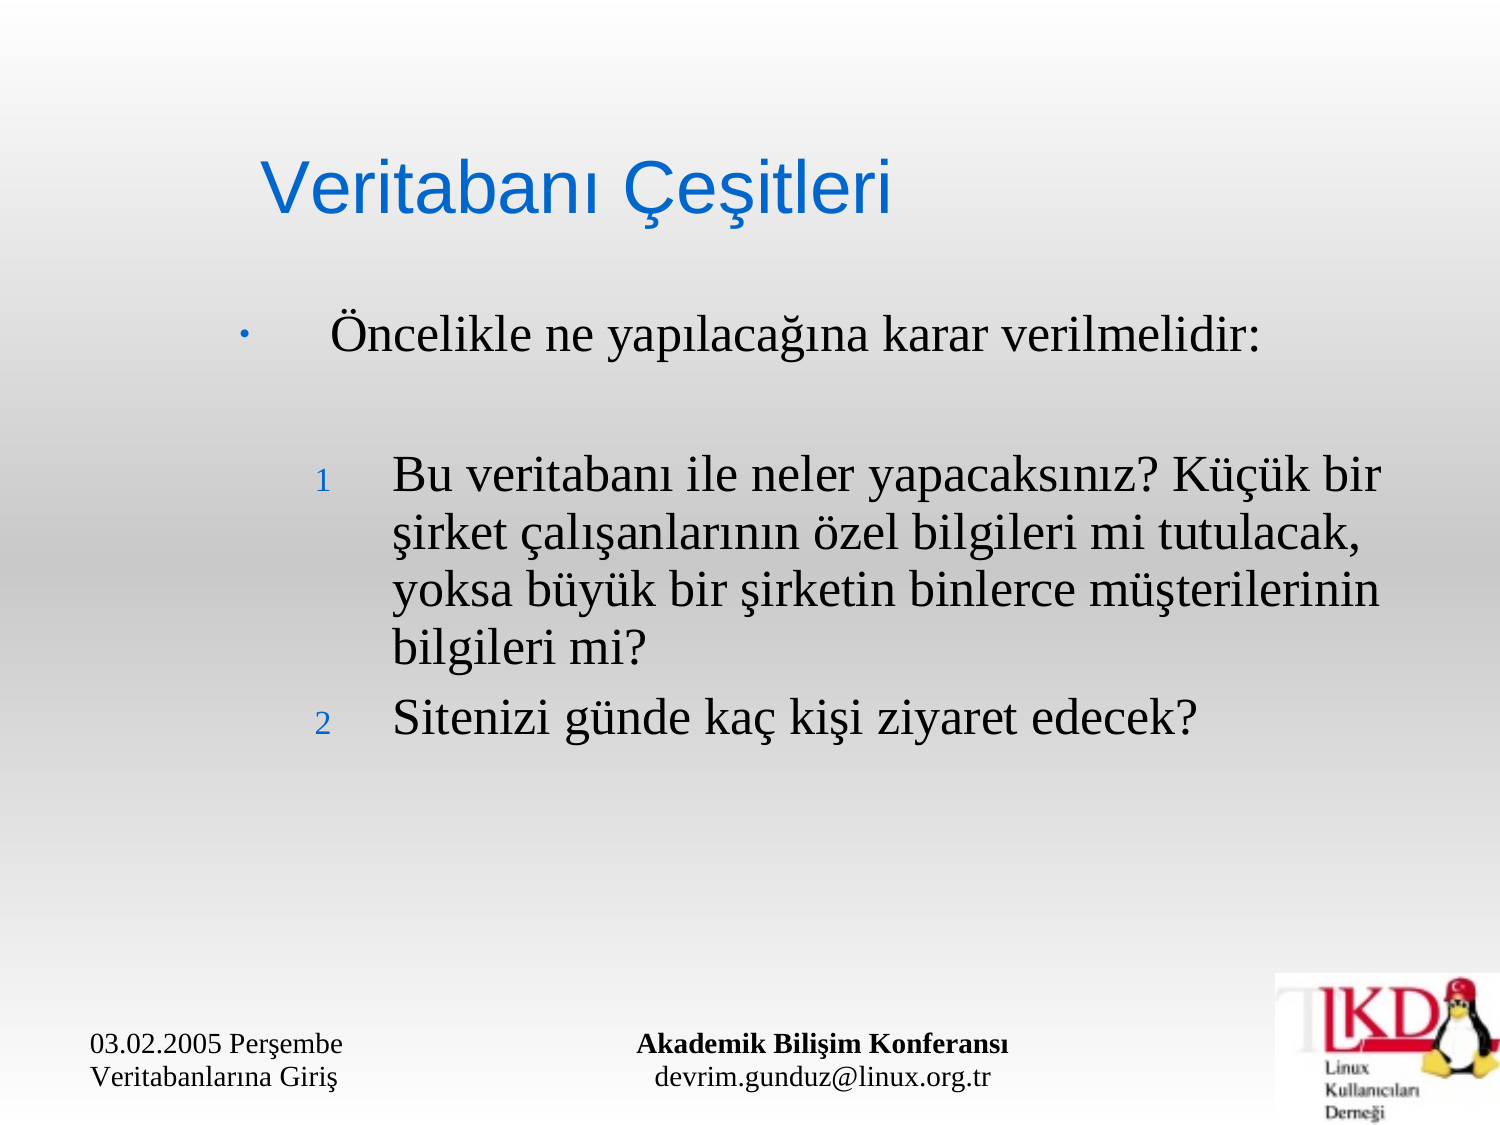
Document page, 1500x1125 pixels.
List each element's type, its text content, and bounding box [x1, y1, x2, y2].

list Öncelikle ne yapılacağına karar verilmelidir: Bu veritabanı ile neler yapacaksınız? Küçük bir şirket çalışanlarının özel bilgileri mi tutulacak, yoksa büyük bir şirketin binlerce müşterilerinin bilgileri mi? Sitenizi günde kaç kişi ziyaret edecek? [224, 299, 1425, 975]
title Veritabanı Çeşitleri [224, 49, 1425, 237]
picture [1275, 973, 1500, 1125]
